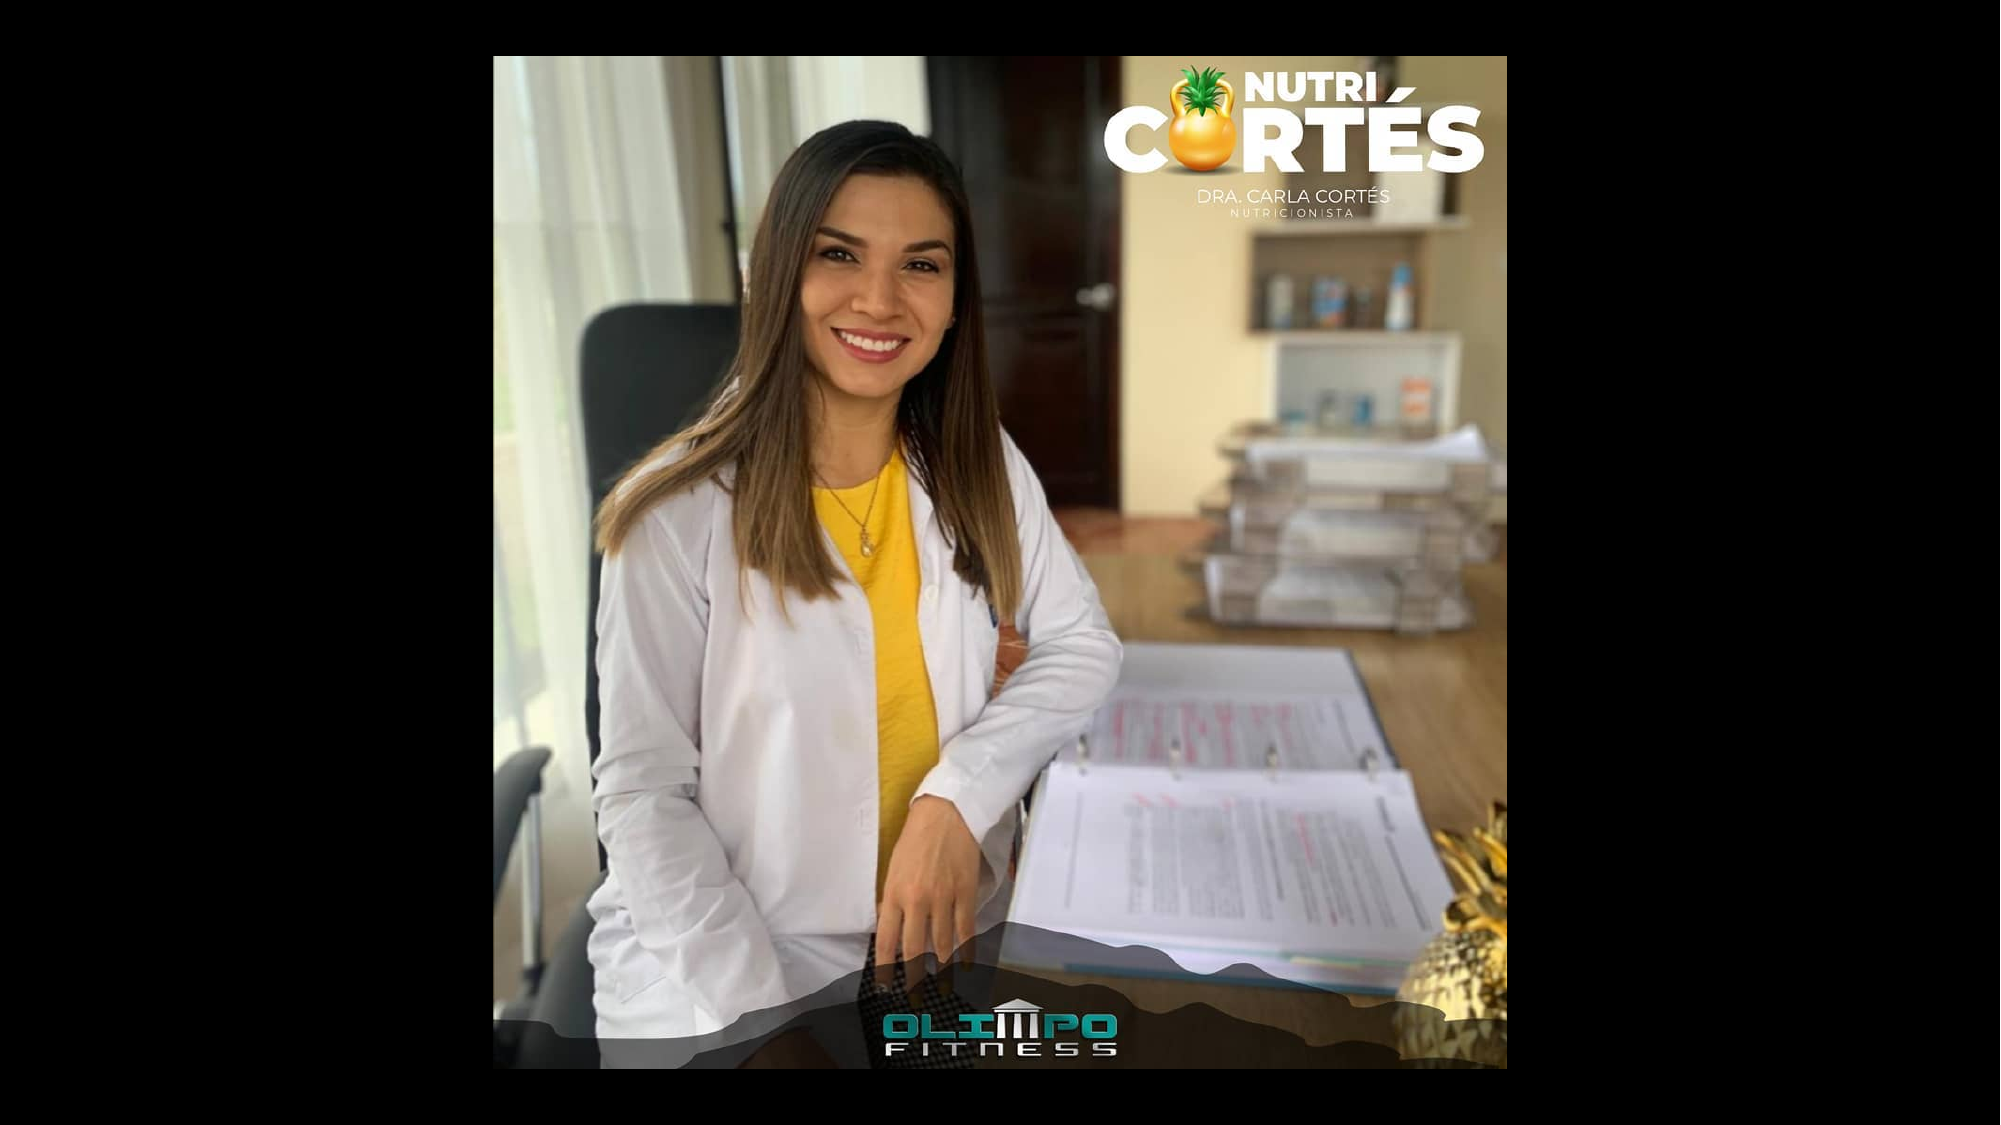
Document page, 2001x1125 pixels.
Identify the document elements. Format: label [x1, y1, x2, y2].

picture [493, 56, 1507, 1069]
